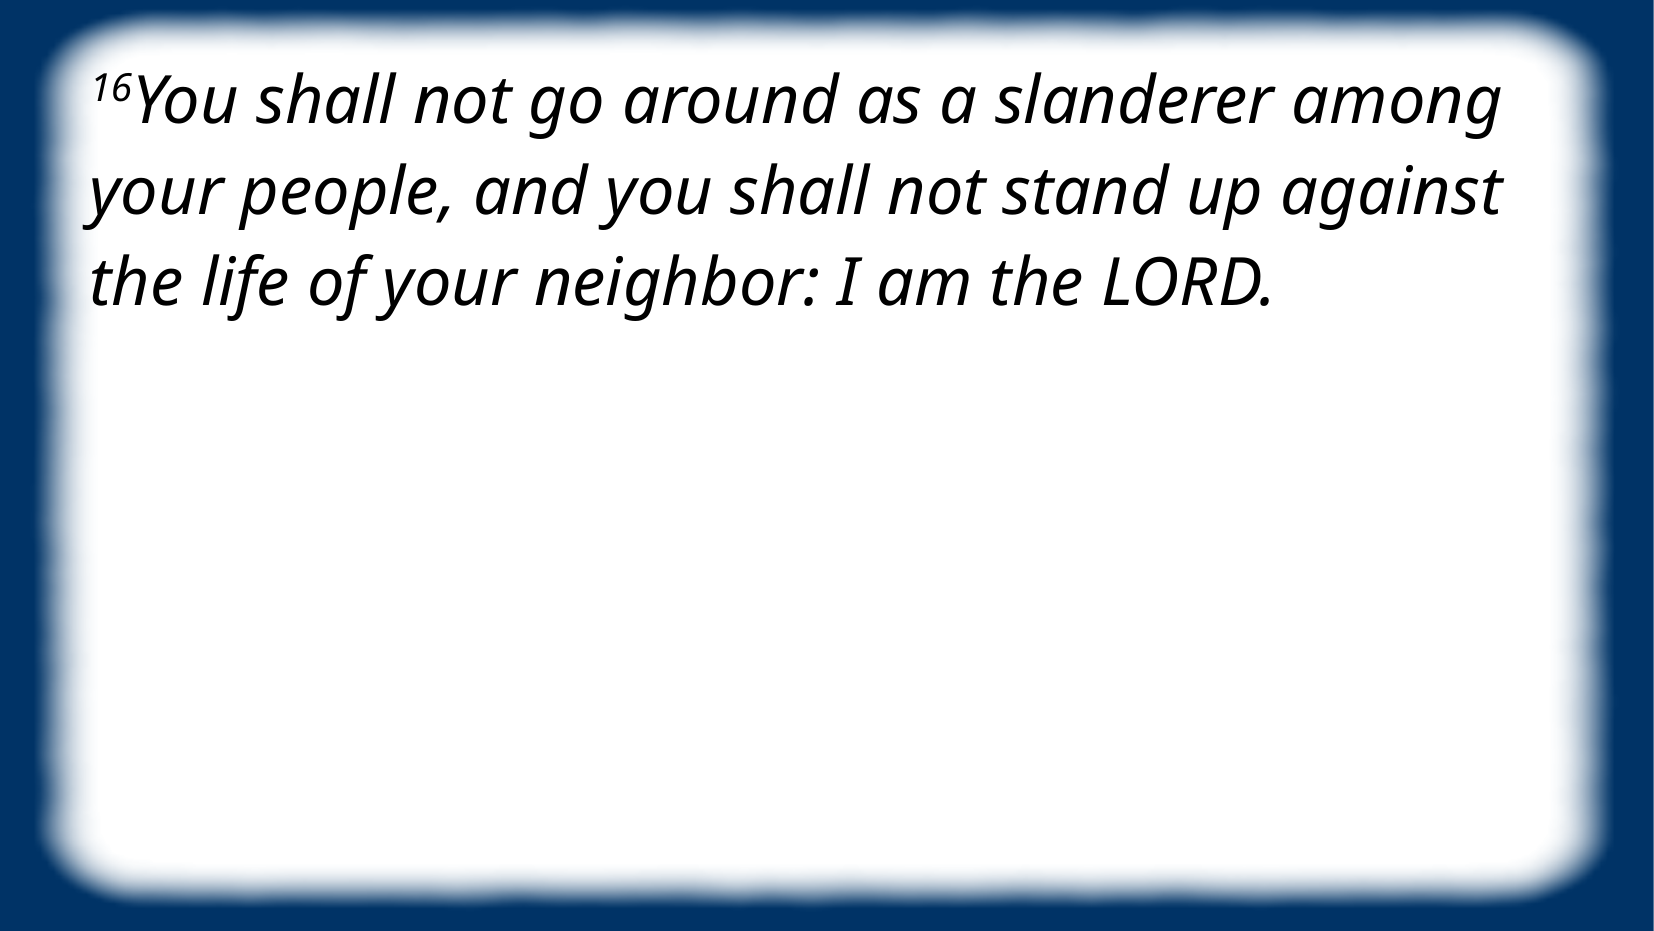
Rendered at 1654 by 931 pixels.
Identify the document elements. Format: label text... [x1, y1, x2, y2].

text_box 16You shall not go around as a slanderer among your people, and you shall not stand up against the life of your neighbor: I am the LORD. [75, 45, 1561, 327]
picture [0, 0, 1654, 931]
